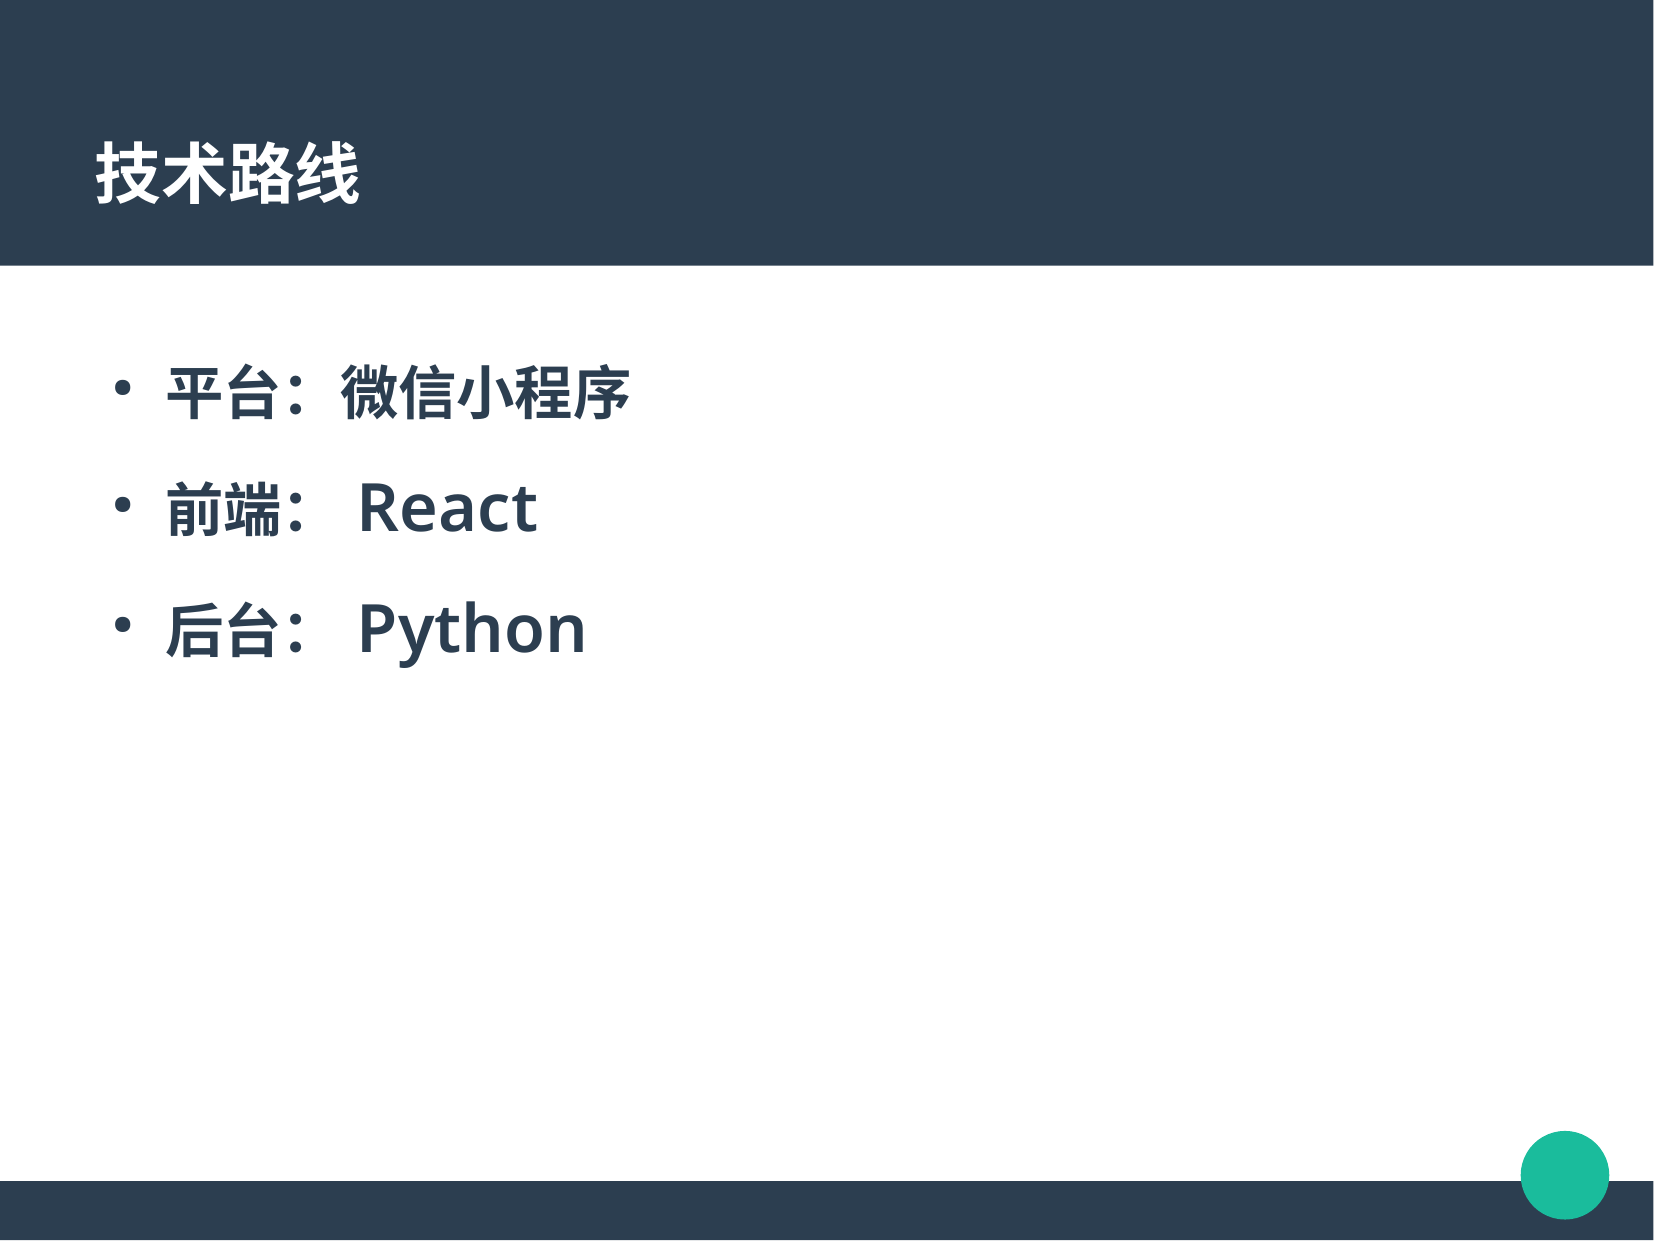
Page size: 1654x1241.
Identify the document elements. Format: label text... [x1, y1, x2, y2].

title 技术路线 [94, 51, 1501, 288]
list 平台：微信小程序 前端：React 后台：Python [94, 346, 792, 1016]
